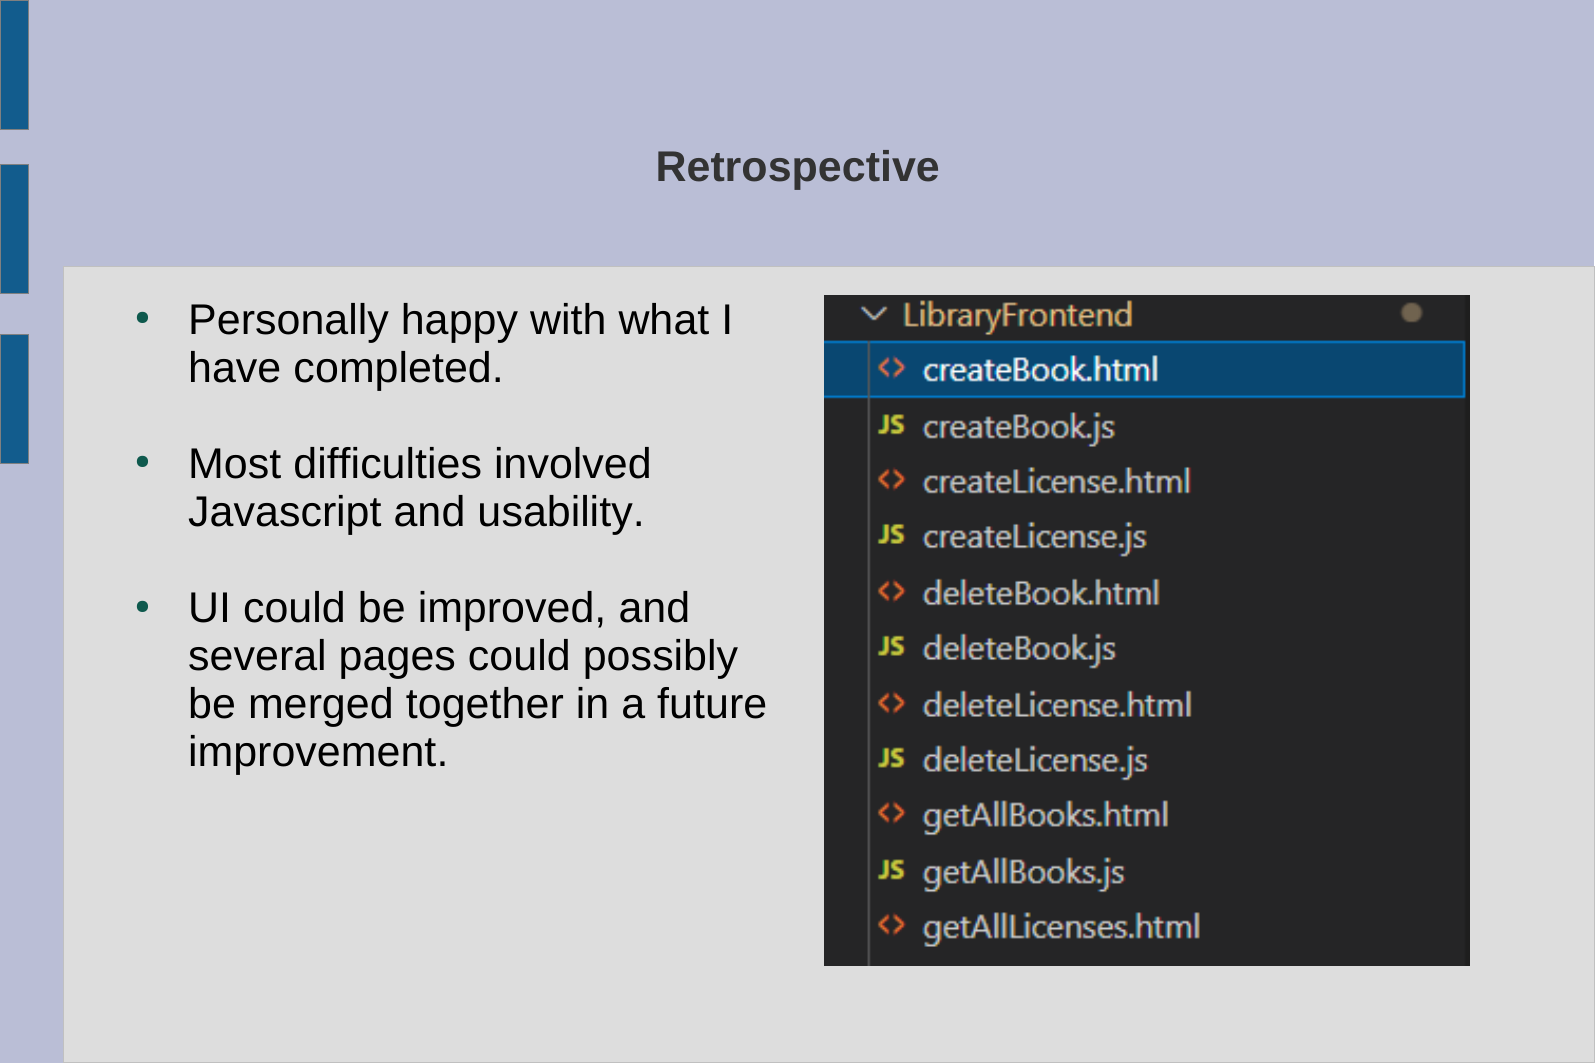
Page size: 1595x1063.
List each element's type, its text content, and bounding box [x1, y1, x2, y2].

picture [824, 295, 1470, 966]
list Personally happy with what I have completed. Most difficulties involved Javascript and usability. UI could be improved, and several pages could possibly be merged together in a future improvement. [117, 295, 782, 966]
title Retrospective [117, 78, 1479, 256]
